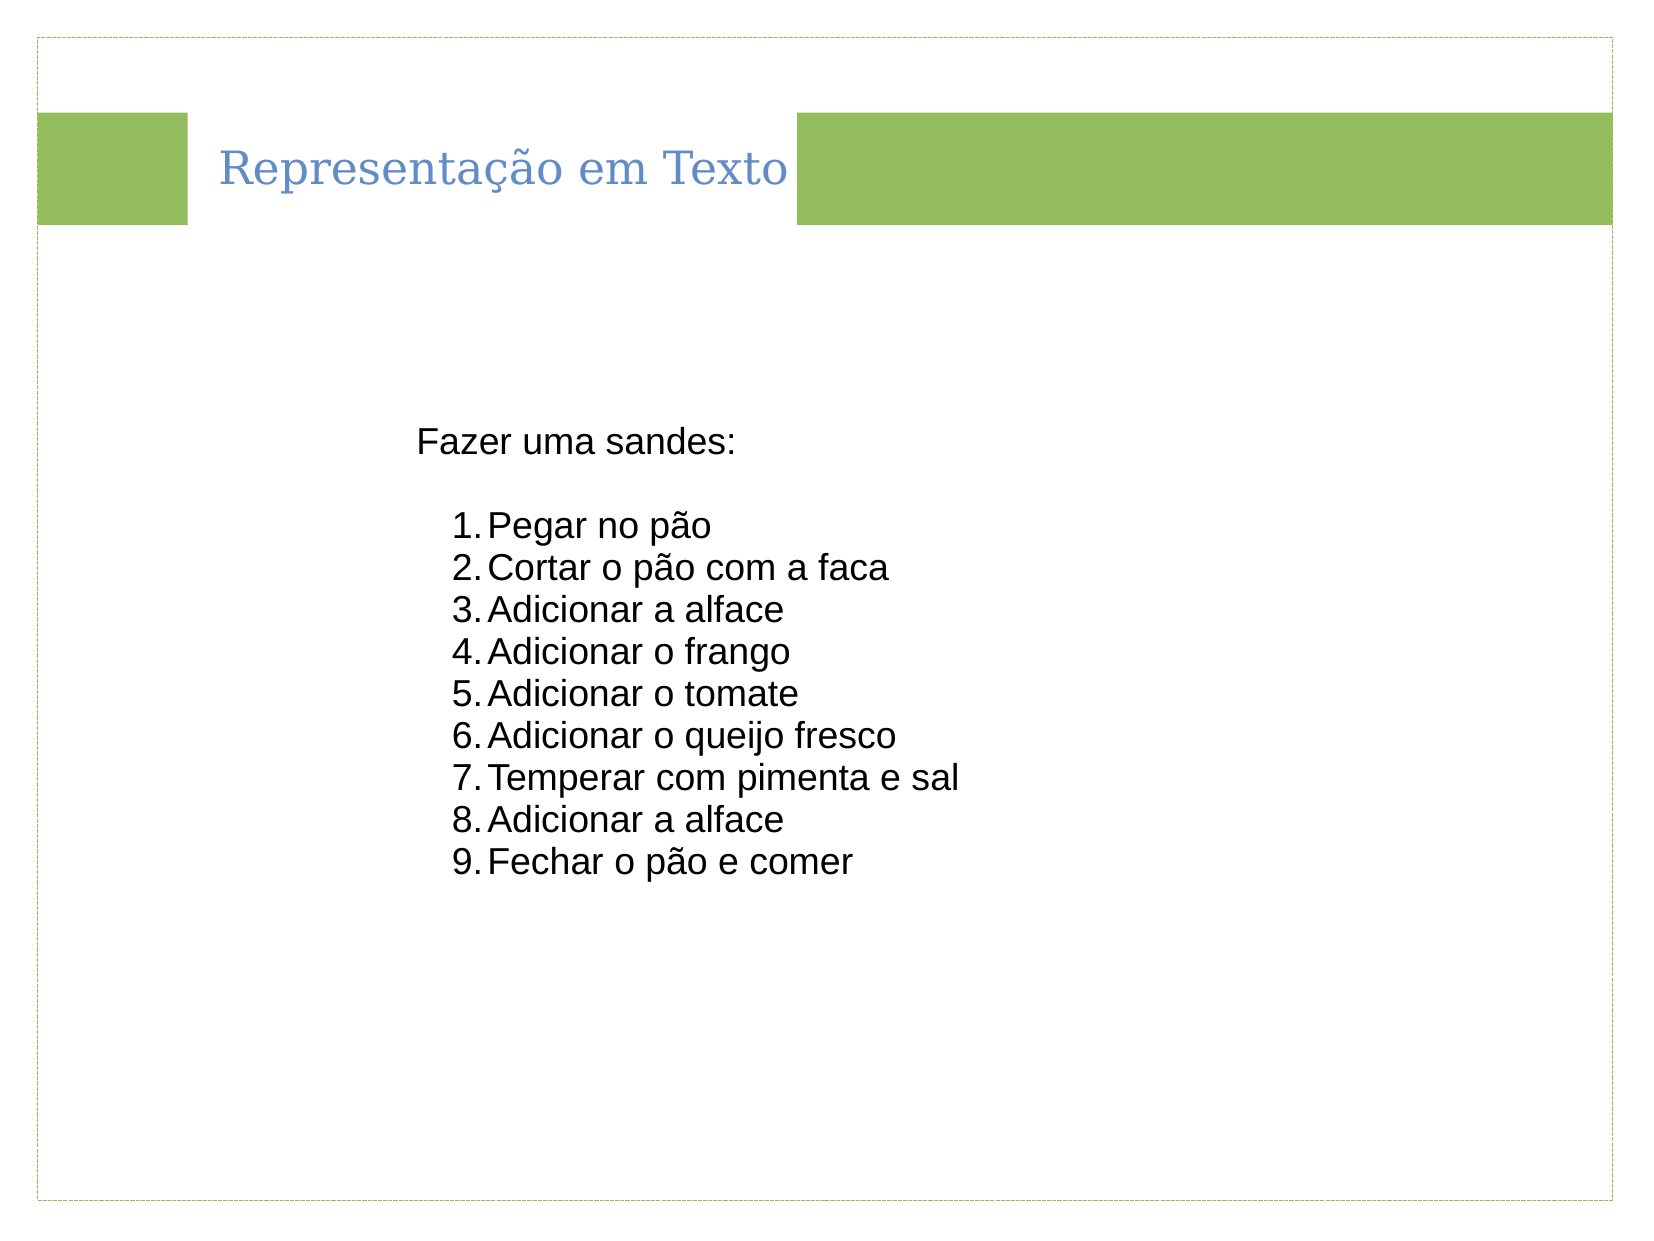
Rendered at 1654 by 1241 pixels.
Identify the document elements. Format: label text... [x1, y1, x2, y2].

text_box [797, 112, 1613, 226]
text_box [37, 112, 188, 226]
text_box Fazer uma sandes: Pegar no pão Cortar o pão com a faca Adicionar a alface Adicionar o frango Adicionar o tomate Adicionar o queijo fresco Temperar com pimenta e sal Adicionar a alface Fechar o pão e comer [401, 413, 1111, 891]
text_box Representação em Texto [203, 134, 806, 203]
